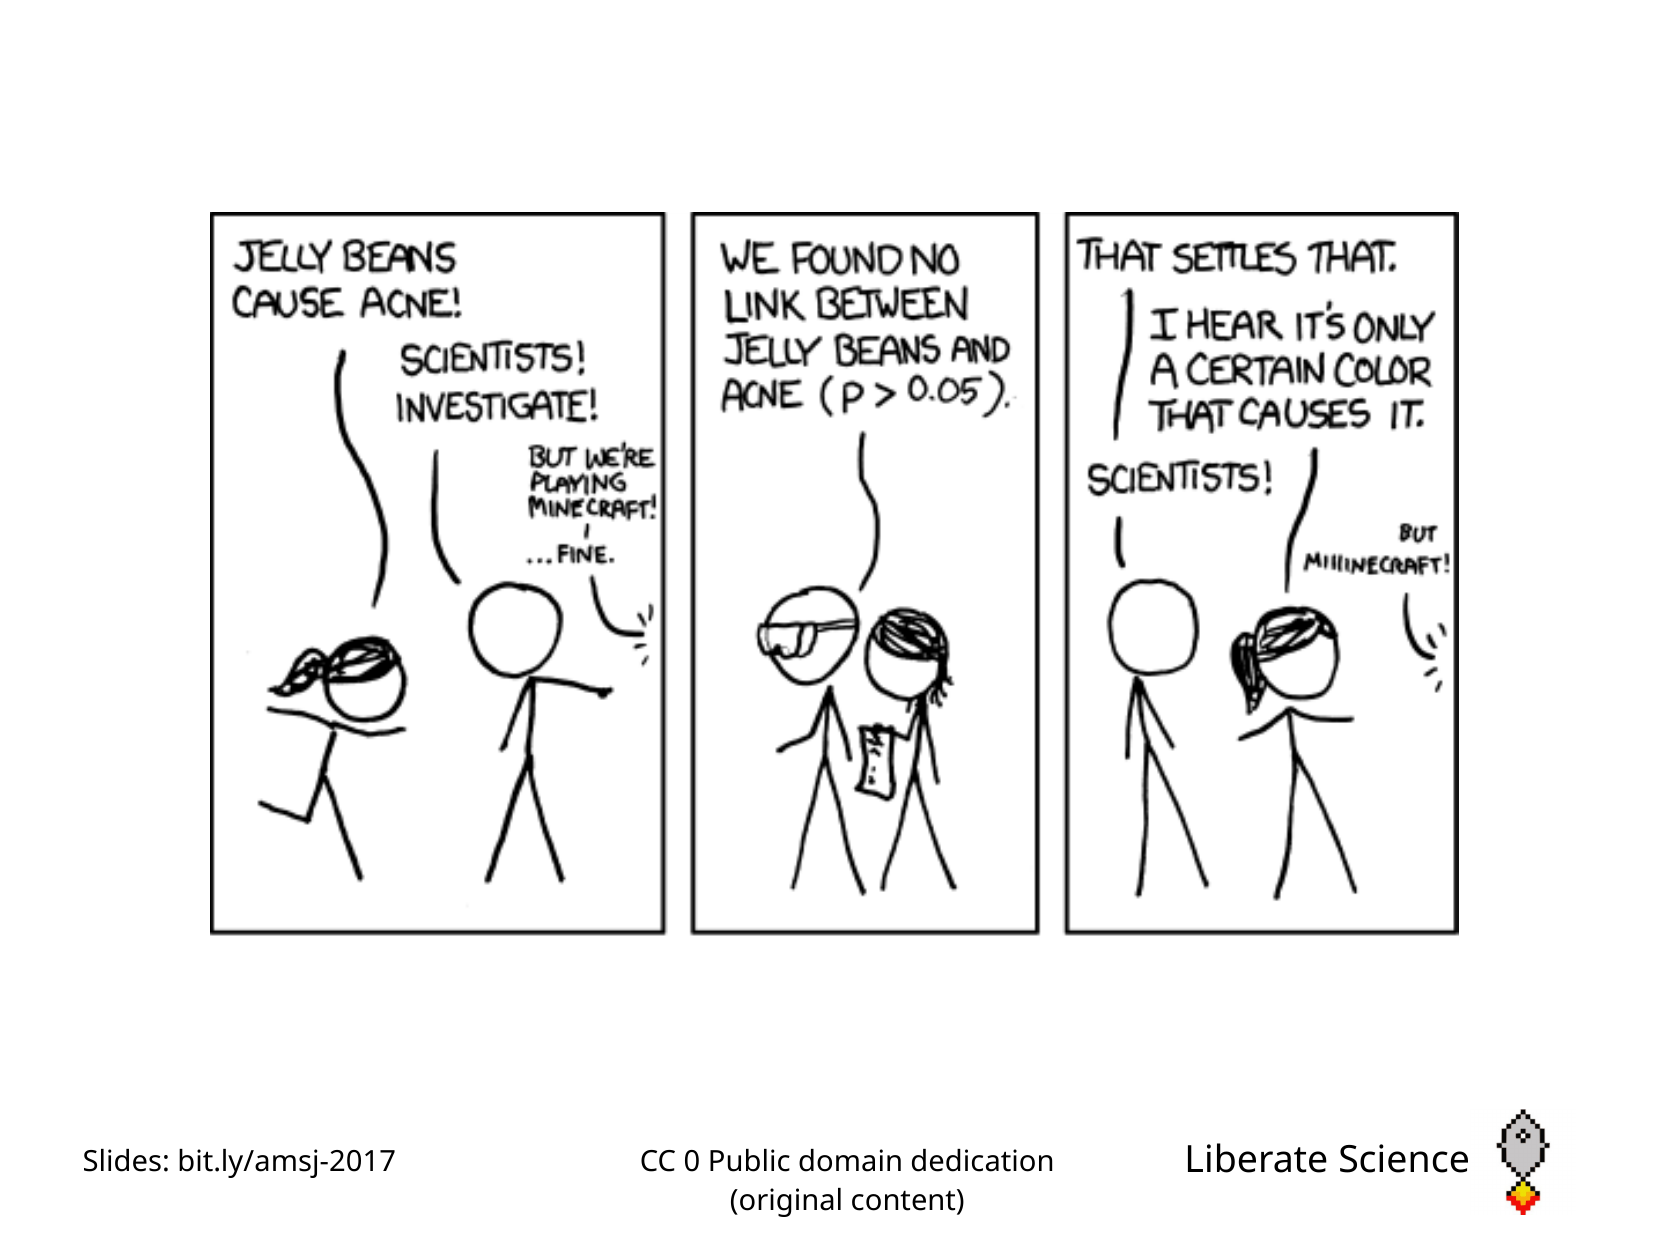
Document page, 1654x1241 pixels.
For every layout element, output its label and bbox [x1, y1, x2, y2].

picture [1470, 1109, 1576, 1215]
picture [210, 212, 1459, 946]
